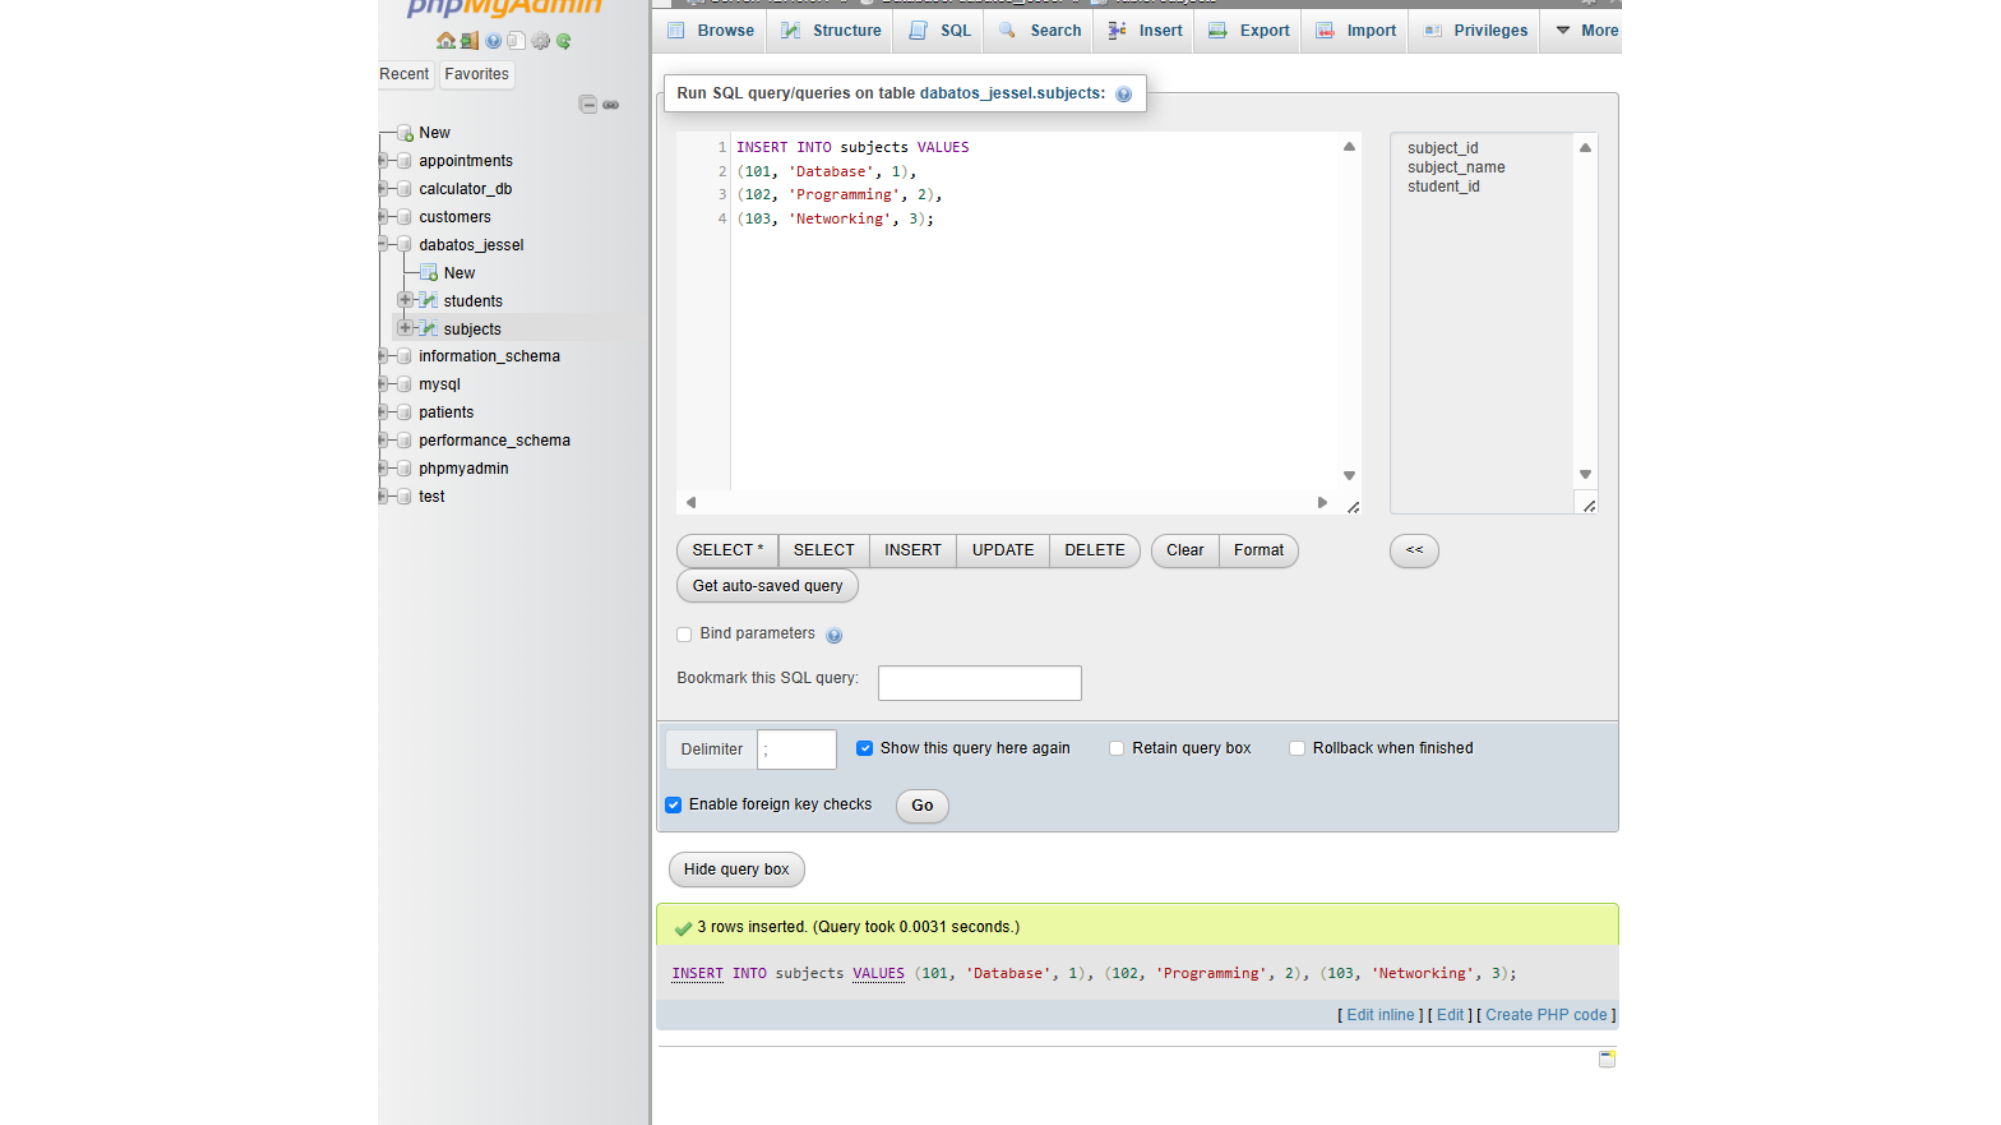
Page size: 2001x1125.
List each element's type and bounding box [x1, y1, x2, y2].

picture [378, 0, 1622, 1125]
